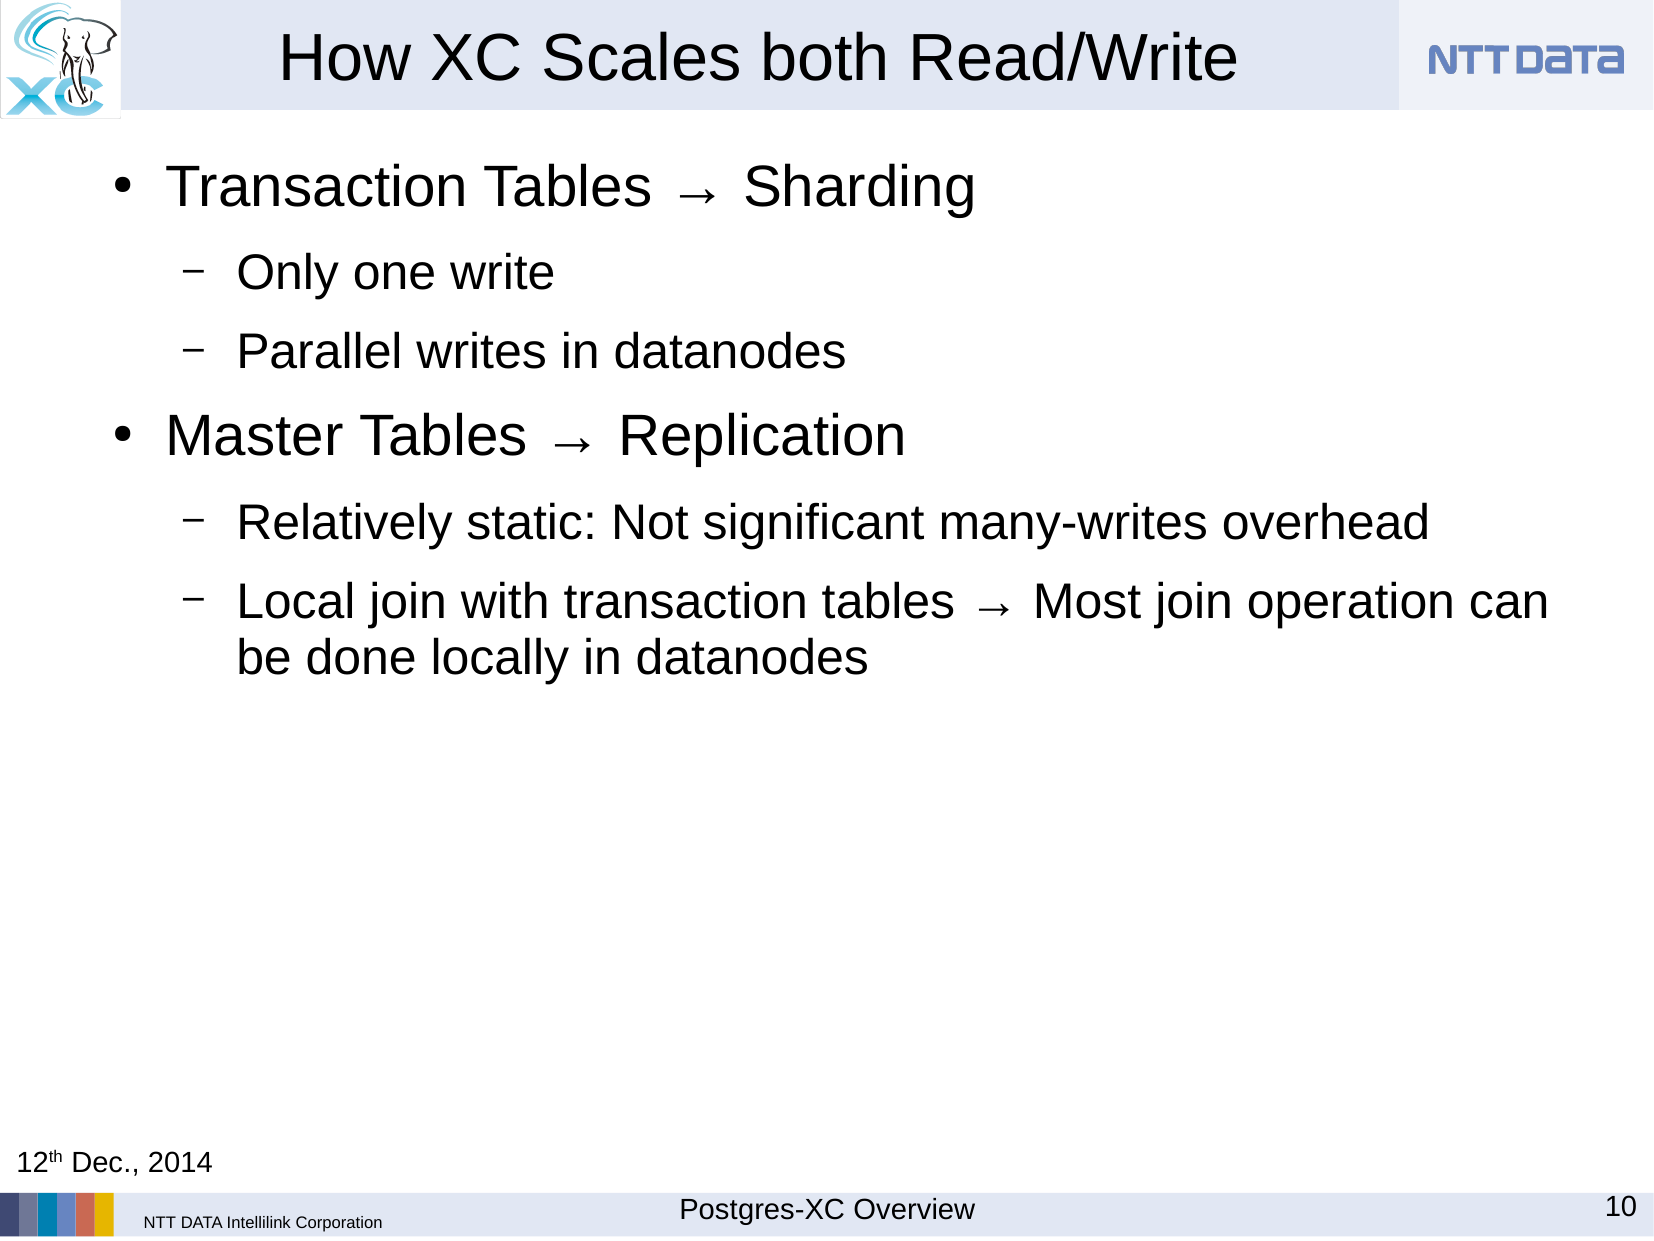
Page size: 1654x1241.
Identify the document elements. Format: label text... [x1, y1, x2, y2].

picture [1429, 45, 1624, 74]
list Transaction Tables → Sharding Only one write Parallel writes in datanodes Master Tables → Replication Relatively static: Not significant many-writes overhead Local join with transaction tables → Most join operation can be done locally in datanodes [94, 153, 1583, 873]
picture [0, 0, 121, 119]
title How XC Scales both Read/Write [120, 3, 1399, 110]
